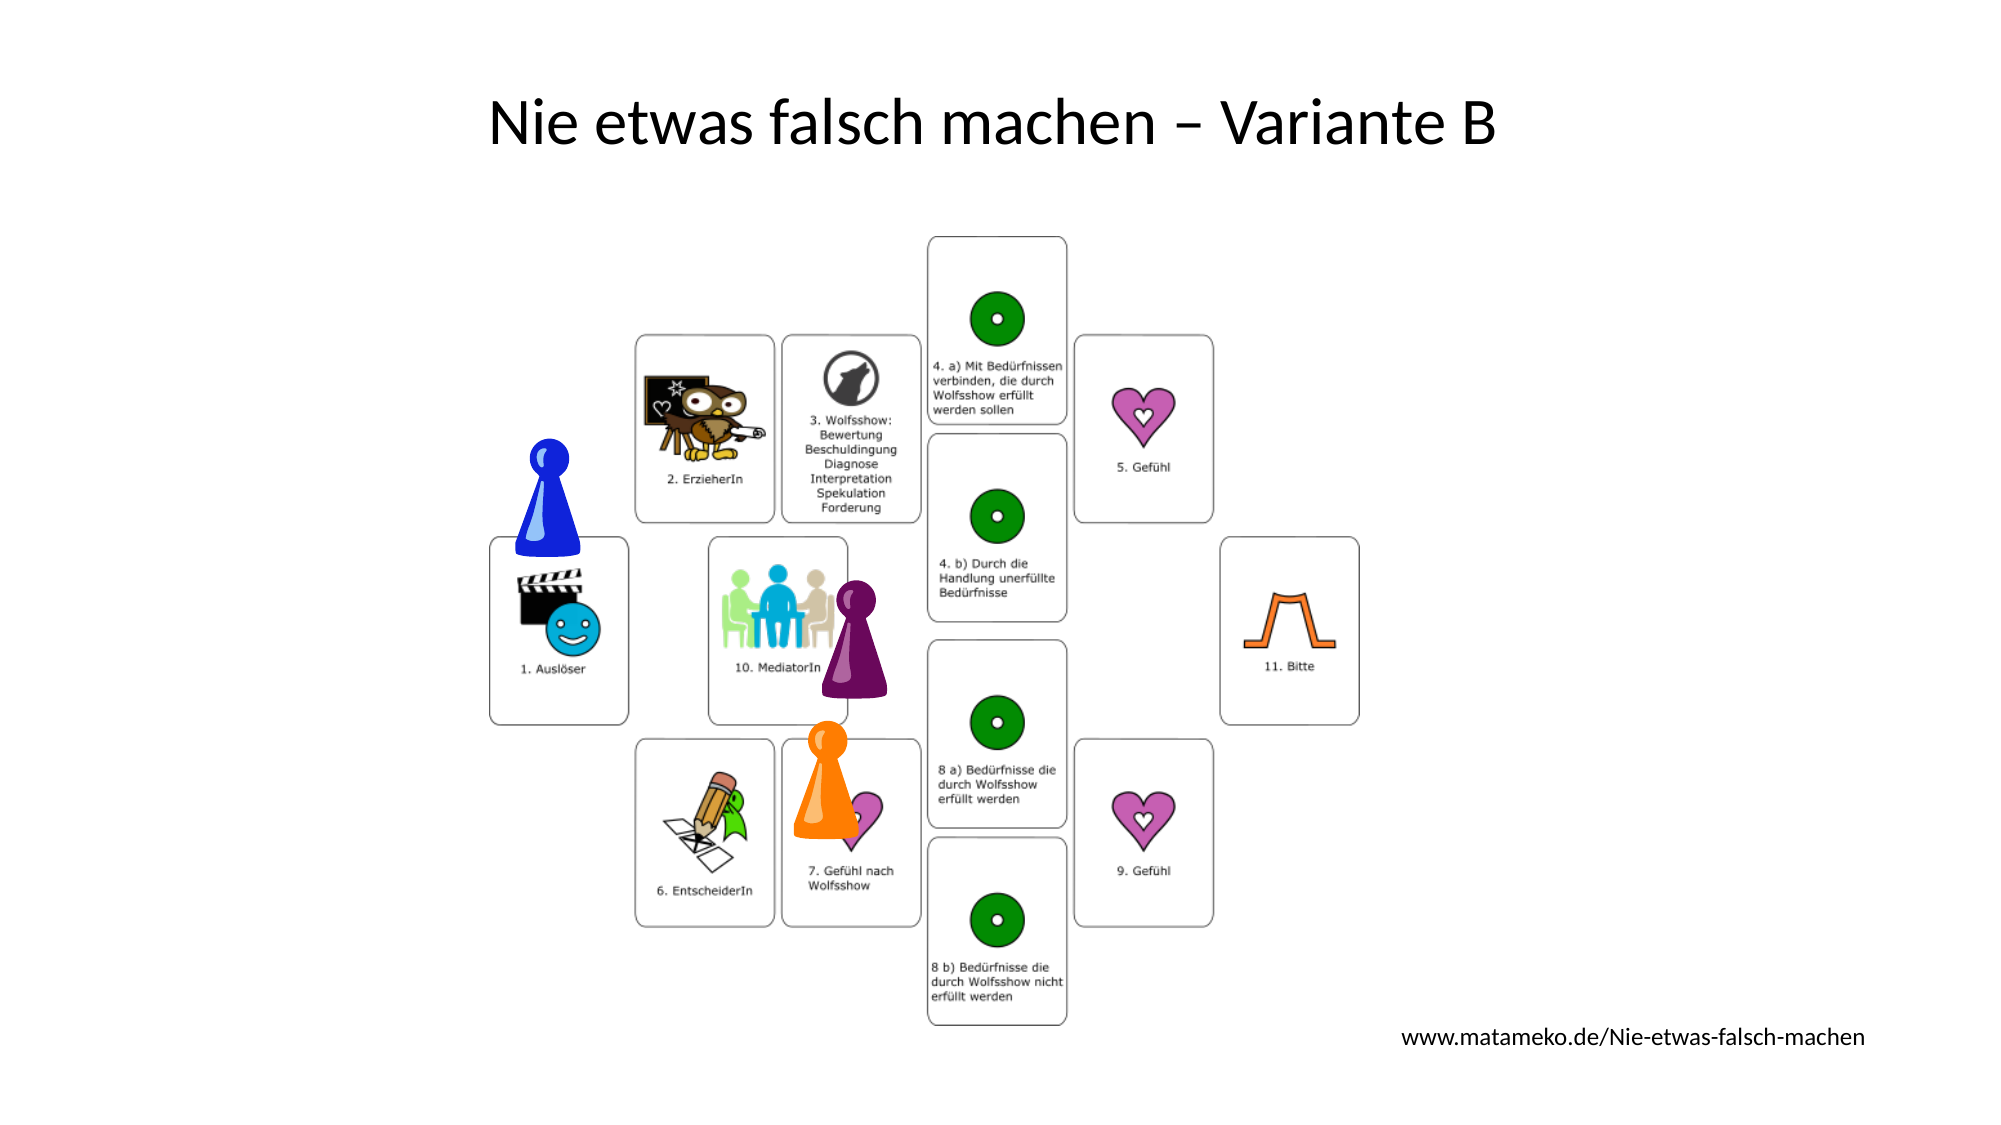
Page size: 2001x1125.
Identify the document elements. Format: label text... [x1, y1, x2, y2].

text_box www.matameko.de/Nie-etwas-falsch-machen [1386, 1013, 1882, 1058]
text_box [822, 580, 888, 699]
text_box [515, 438, 581, 557]
picture [489, 236, 1360, 1026]
text_box Nie etwas falsch machen – Variante B [473, 70, 1563, 167]
text_box [793, 720, 859, 840]
